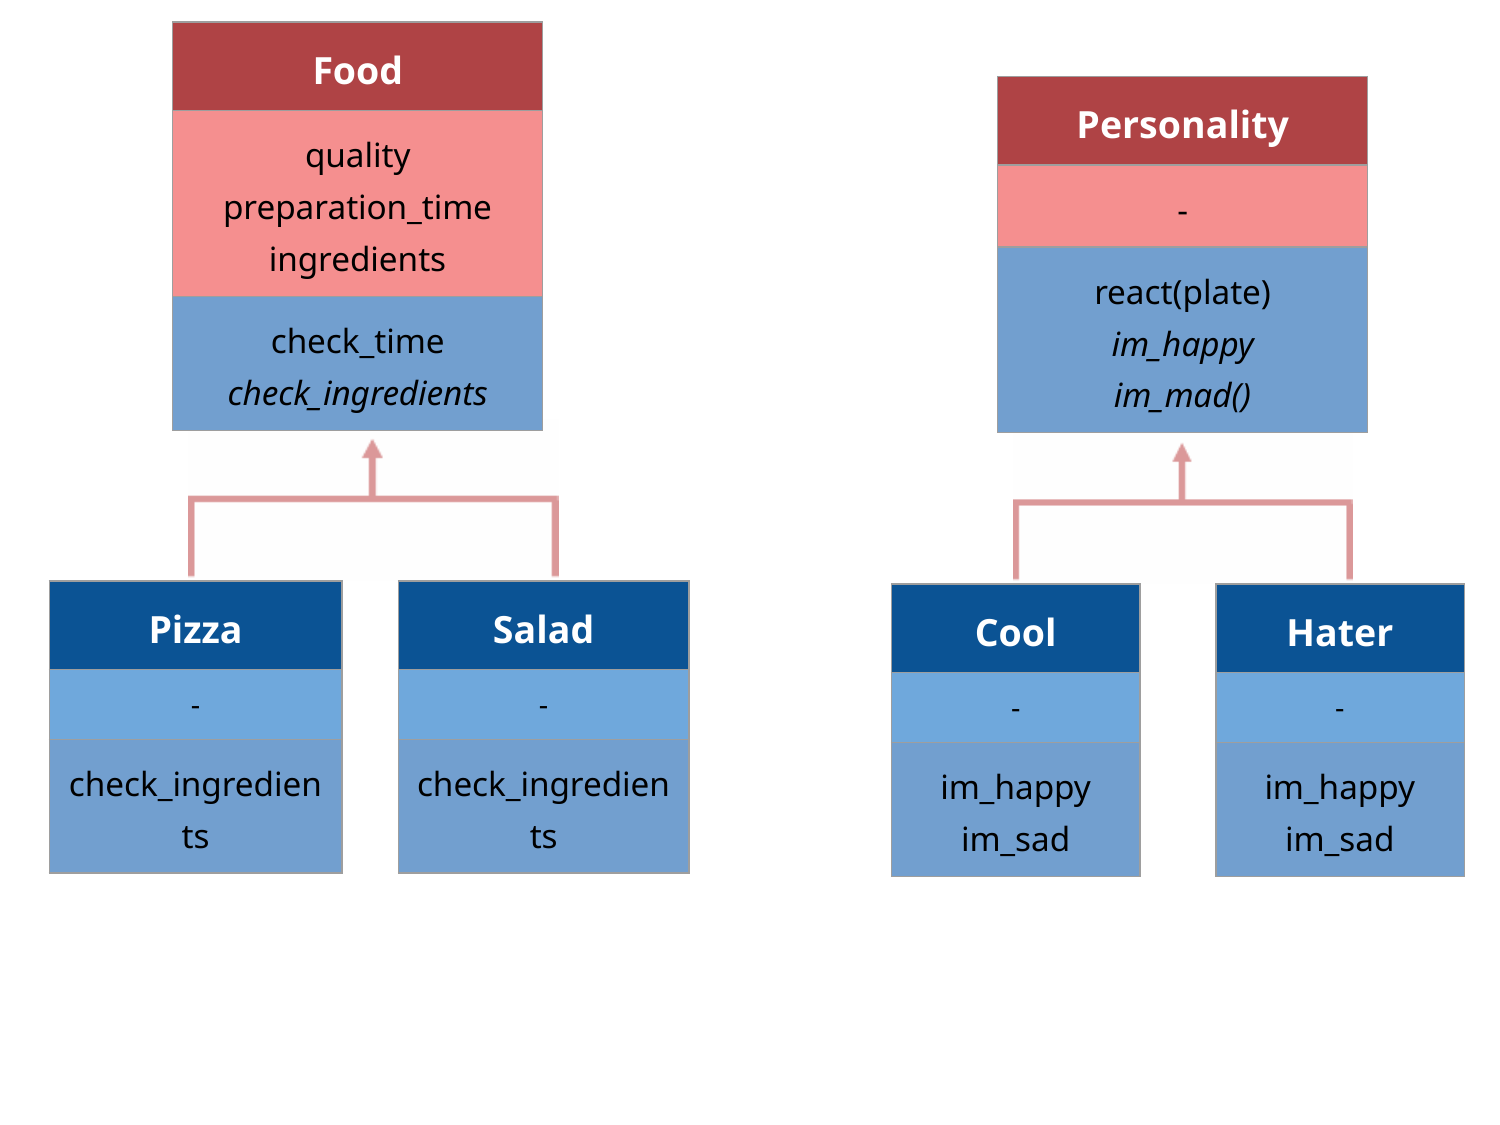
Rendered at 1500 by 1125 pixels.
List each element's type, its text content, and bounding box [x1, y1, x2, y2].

table_cell - [998, 166, 1367, 246]
table_cell - [892, 673, 1139, 742]
table_cell im_happy im_sad [1217, 743, 1464, 876]
table_cell quality preparation_time ingredients [173, 111, 542, 296]
picture [1013, 433, 1353, 584]
table_cell react(plate) im_happy im_mad() [998, 248, 1367, 432]
table_cell - [399, 670, 688, 739]
table_header Salad [399, 582, 688, 669]
table_header Food [173, 23, 542, 110]
table_cell check_ingredients [399, 740, 688, 872]
table_cell im_happy im_sad [892, 743, 1139, 876]
table_header Pizza [50, 582, 341, 669]
table_cell check_time check_ingredients [173, 297, 542, 430]
table_cell - [50, 670, 341, 739]
picture [188, 419, 559, 581]
table_header Hater [1217, 585, 1464, 672]
table_cell check_ingredients [50, 740, 341, 872]
table_header Personality [998, 77, 1367, 164]
table_cell - [1217, 673, 1464, 742]
table_header Cool [892, 585, 1139, 672]
